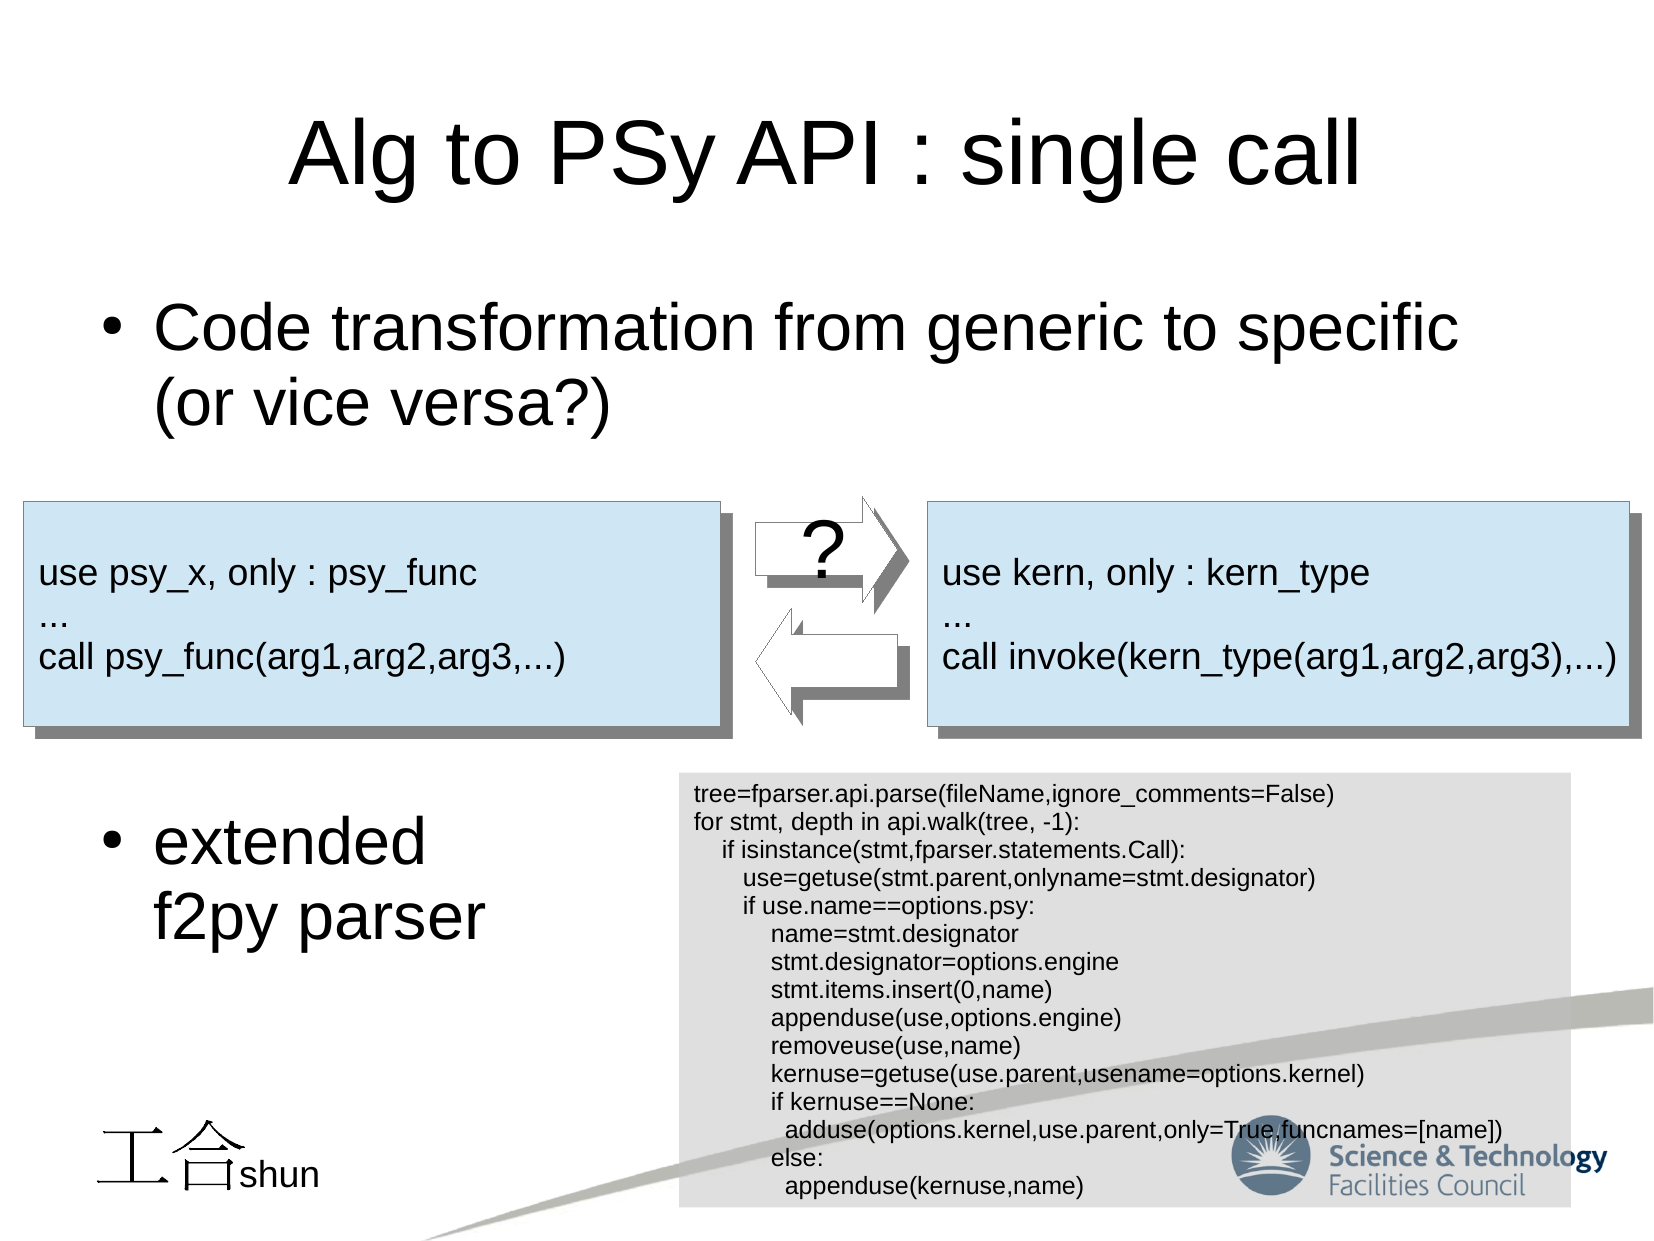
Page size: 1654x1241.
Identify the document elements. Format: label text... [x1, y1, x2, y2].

text_box tree=fparser.api.parse(fileName,ignore_comments=False) for stmt, depth in api.walk(tree, -1): if isinstance(stmt,fparser.statements.Call): use=getuse(stmt.parent,onlyname=stmt.designator) if use.name==options.psy: name=stmt.designator stmt.designator=options.engine stmt.items.insert(0,name) appenduse(use,options.engine) removeuse(use,name) kernuse=getuse(use.parent,usename=options.kernel) if kernuse==None: adduse(options.kernel,use.parent,only=True,funcnames=[name]) else: appenduse(kernuse,name) [679, 772, 1571, 1208]
title Alg to PSy API : single call [82, 49, 1571, 257]
text_box use psy_x, only : psy_func ... call psy_func(arg1,arg2,arg3,...) [23, 501, 721, 727]
text_box use kern, only : kern_type ... call invoke(kern_type(arg1,arg2,arg3),...) [927, 501, 1630, 727]
text_box [755, 522, 785, 576]
list Code transformation from generic to specific (or vice versa?) [82, 290, 1538, 473]
text_box [862, 496, 898, 603]
text_box [755, 608, 898, 715]
picture [80, 1110, 278, 1211]
list extended f2py parser [82, 803, 520, 1199]
picture [410, 986, 1654, 1241]
text_box ? [785, 496, 862, 604]
